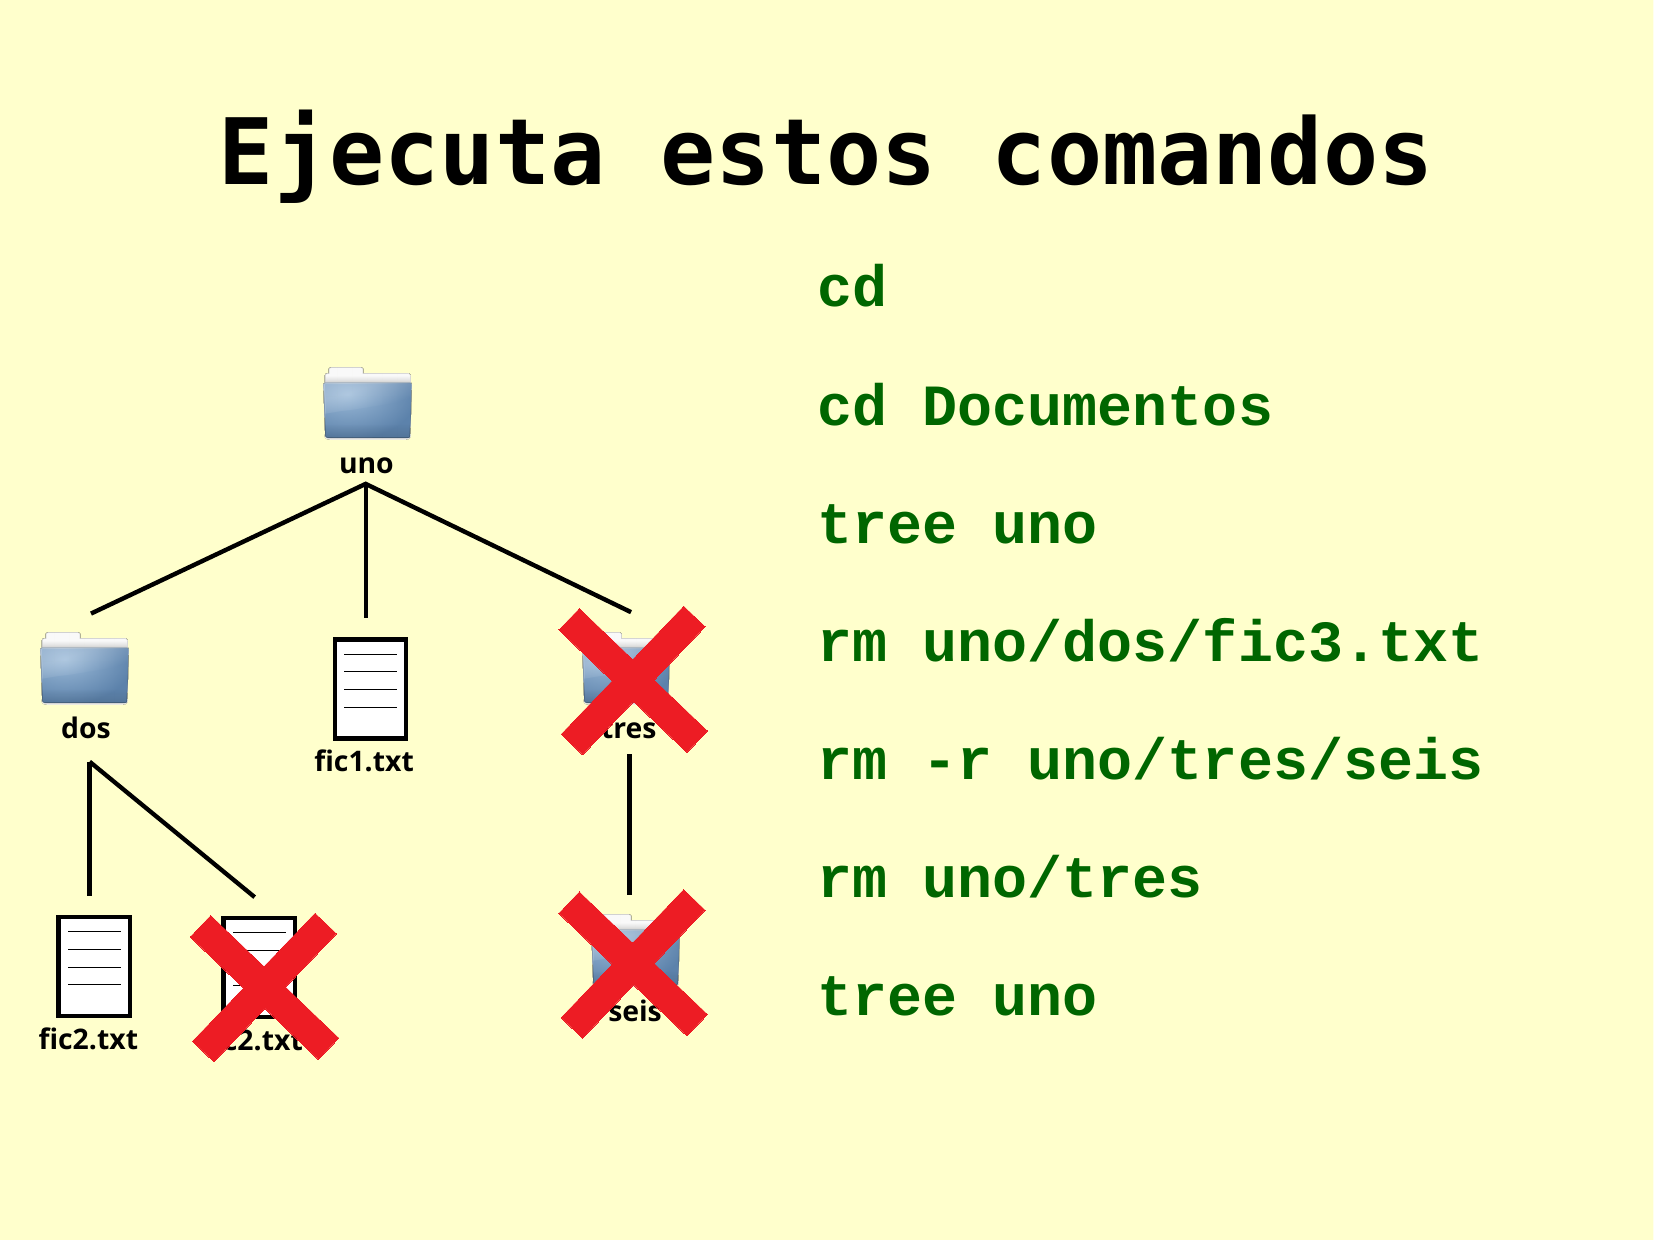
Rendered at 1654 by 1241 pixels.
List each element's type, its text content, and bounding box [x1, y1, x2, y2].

text_box cd Documentos [803, 369, 1630, 487]
picture [23, 354, 733, 1063]
text_box tree uno [803, 487, 1630, 609]
text_box rm uno/dos/fic3.txt [803, 609, 1630, 723]
text_box rm -r uno/tres/seis [803, 723, 1630, 841]
text_box tree uno [803, 959, 1630, 1081]
text_box [558, 606, 708, 755]
text_box rm uno/tres [803, 841, 1630, 959]
text_box [190, 913, 339, 1062]
text_box [558, 889, 708, 1039]
text_box cd [803, 251, 1630, 369]
title Ejecuta estos comandos [82, 49, 1571, 257]
